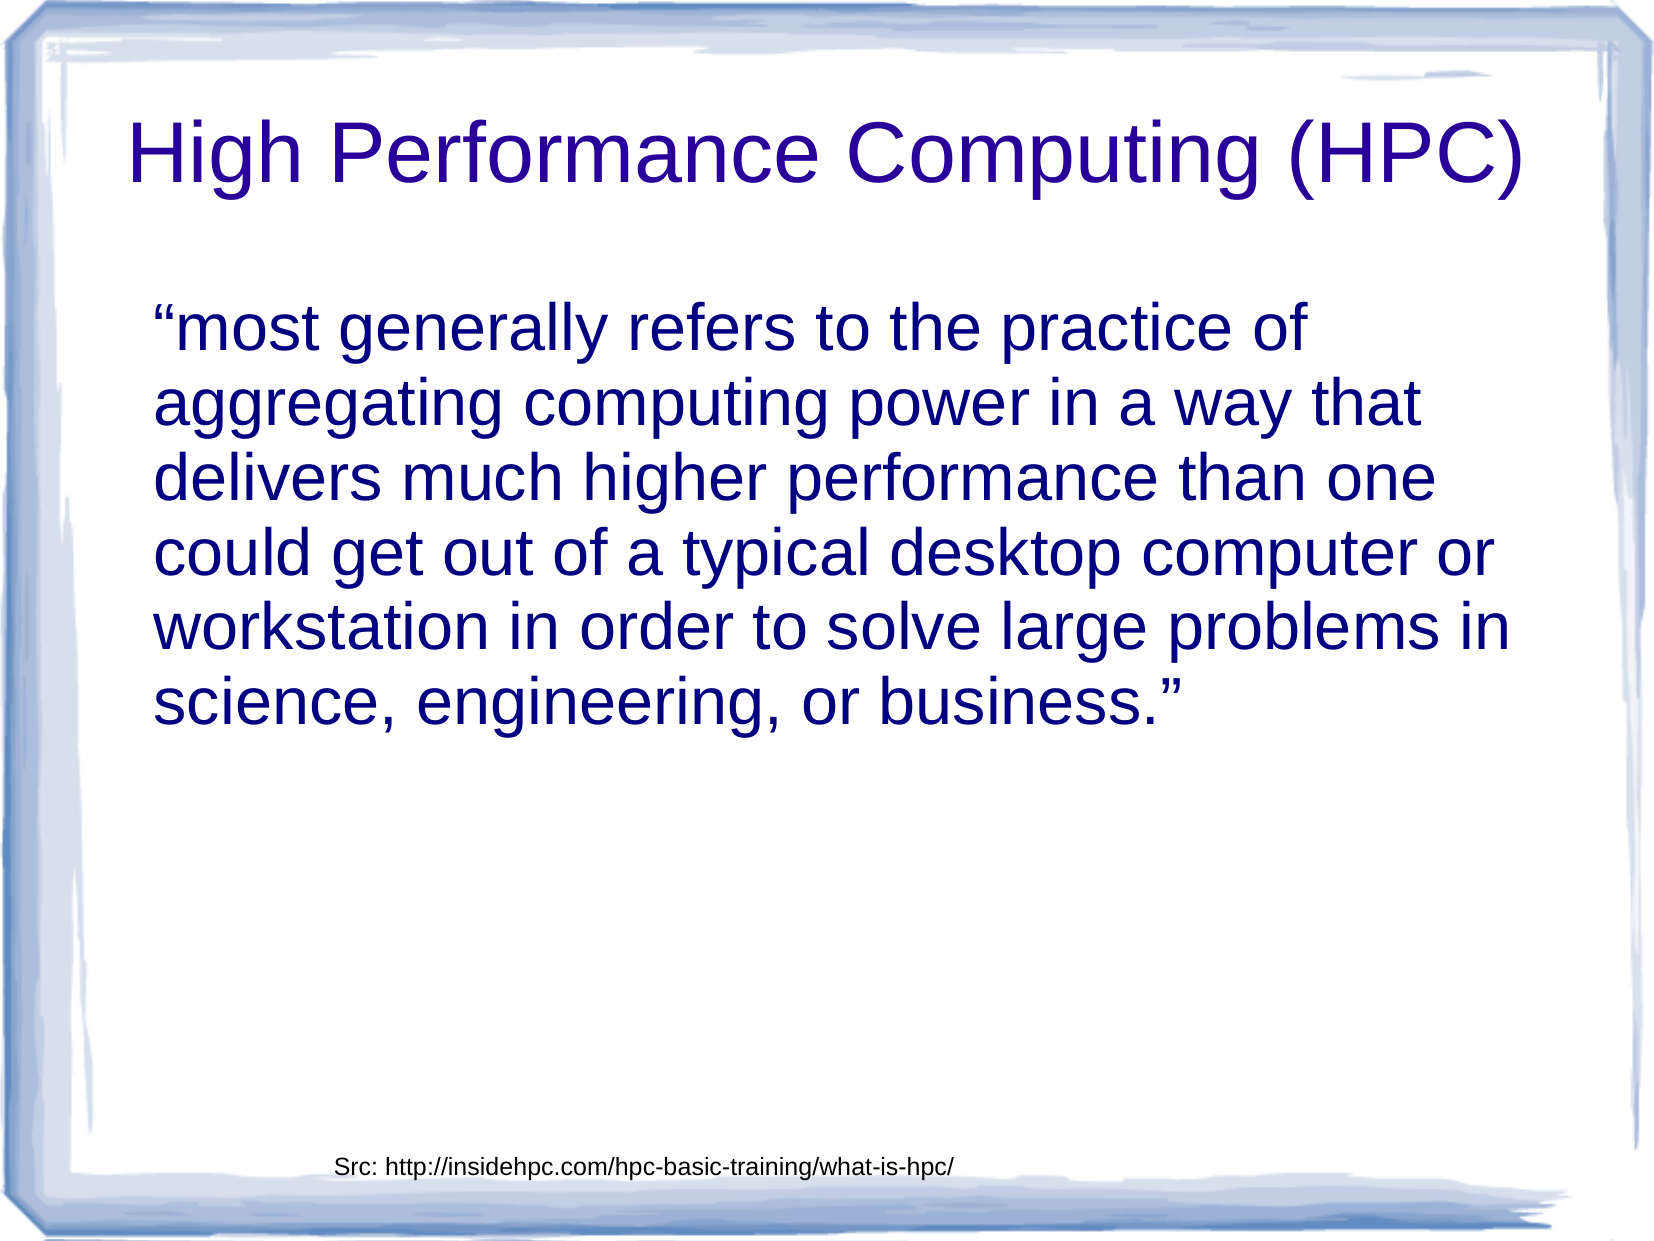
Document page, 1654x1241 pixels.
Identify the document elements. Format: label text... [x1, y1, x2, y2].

picture [0, 0, 1654, 1241]
list “most generally refers to the practice of aggregating computing power in a way that delivers much higher performance than one could get out of a typical desktop computer or workstation in order to solve large problems in science, engineering, or business.” [82, 290, 1538, 1010]
text_box Src: http://insidehpc.com/hpc-basic-training/what-is-hpc/ [318, 1145, 1288, 1189]
title High Performance Computing (HPC) [82, 49, 1571, 257]
